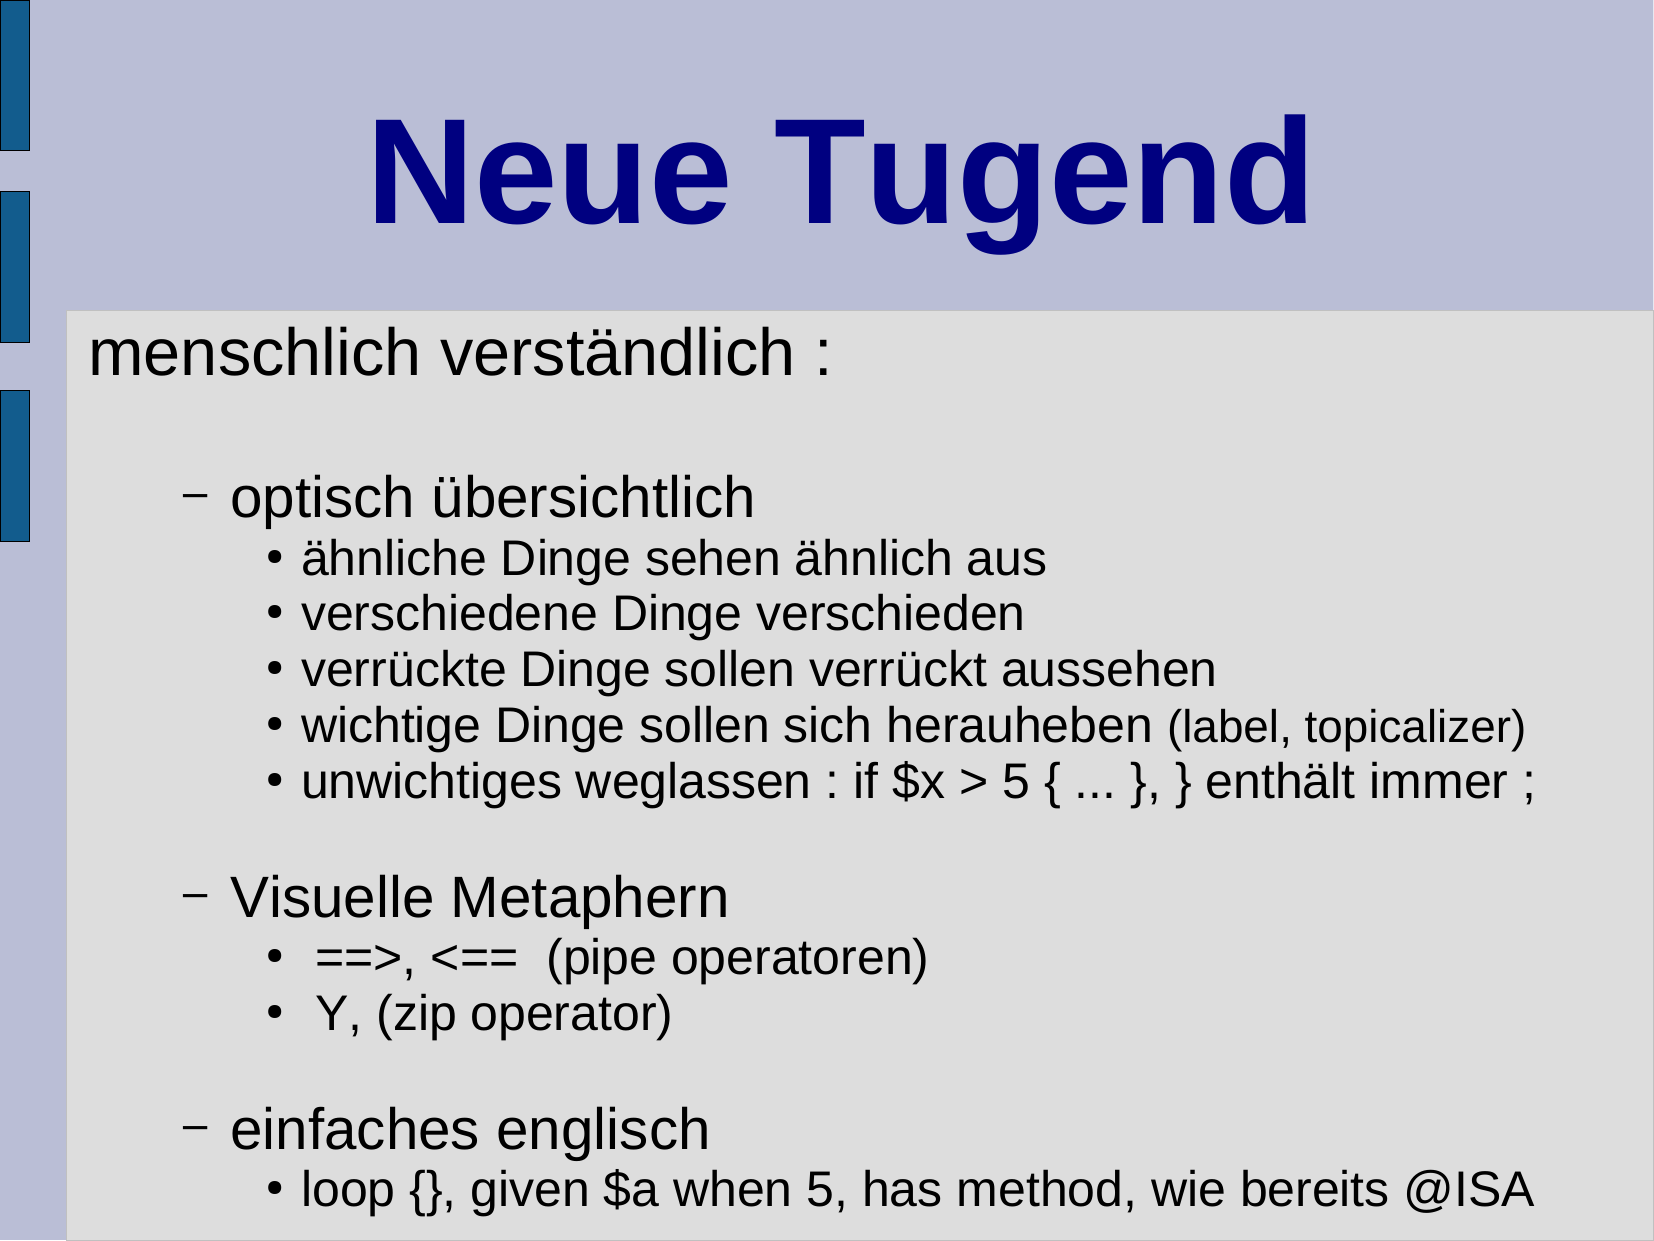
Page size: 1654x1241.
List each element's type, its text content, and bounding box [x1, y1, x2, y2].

title Neue Tugend [118, 68, 1565, 276]
list menschlich verständlich : optisch übersichtlich ähnliche Dinge sehen ähnlich aus verschiedene Dinge verschieden verrückte Dinge sollen verrückt aussehen wichtige Dinge sollen sich herauheben (label, topicalizer) unwichtiges weglassen : if $x > 5 { ... }, } enthält immer ; Visuelle Metaphern ==>, <== (pipe operatoren) Y, (zip operator) einfaches englisch loop {}, given $a when 5, has method, wie bereits @ISA [88, 315, 1595, 1217]
